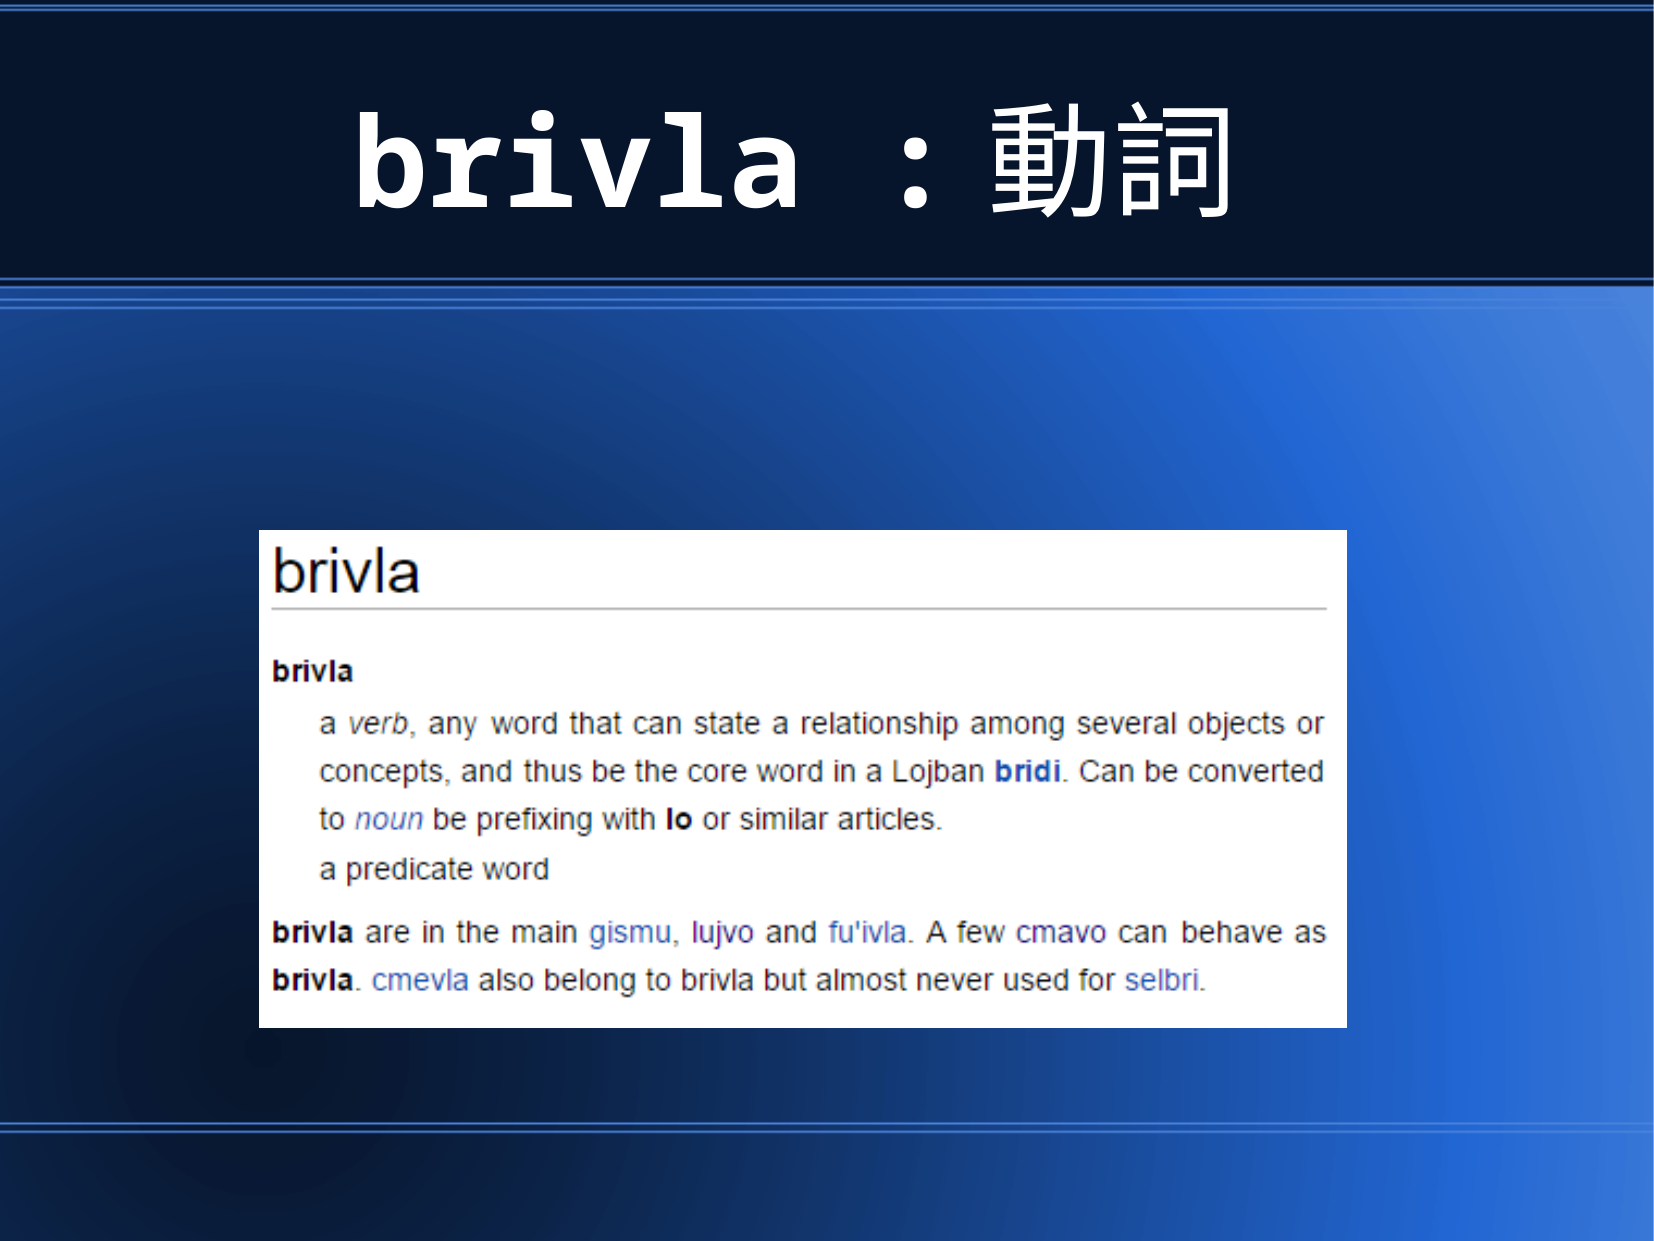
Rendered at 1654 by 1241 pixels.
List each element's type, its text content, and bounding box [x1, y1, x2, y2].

picture [0, 0, 1654, 1241]
title brivla :動詞 [82, 49, 1571, 257]
